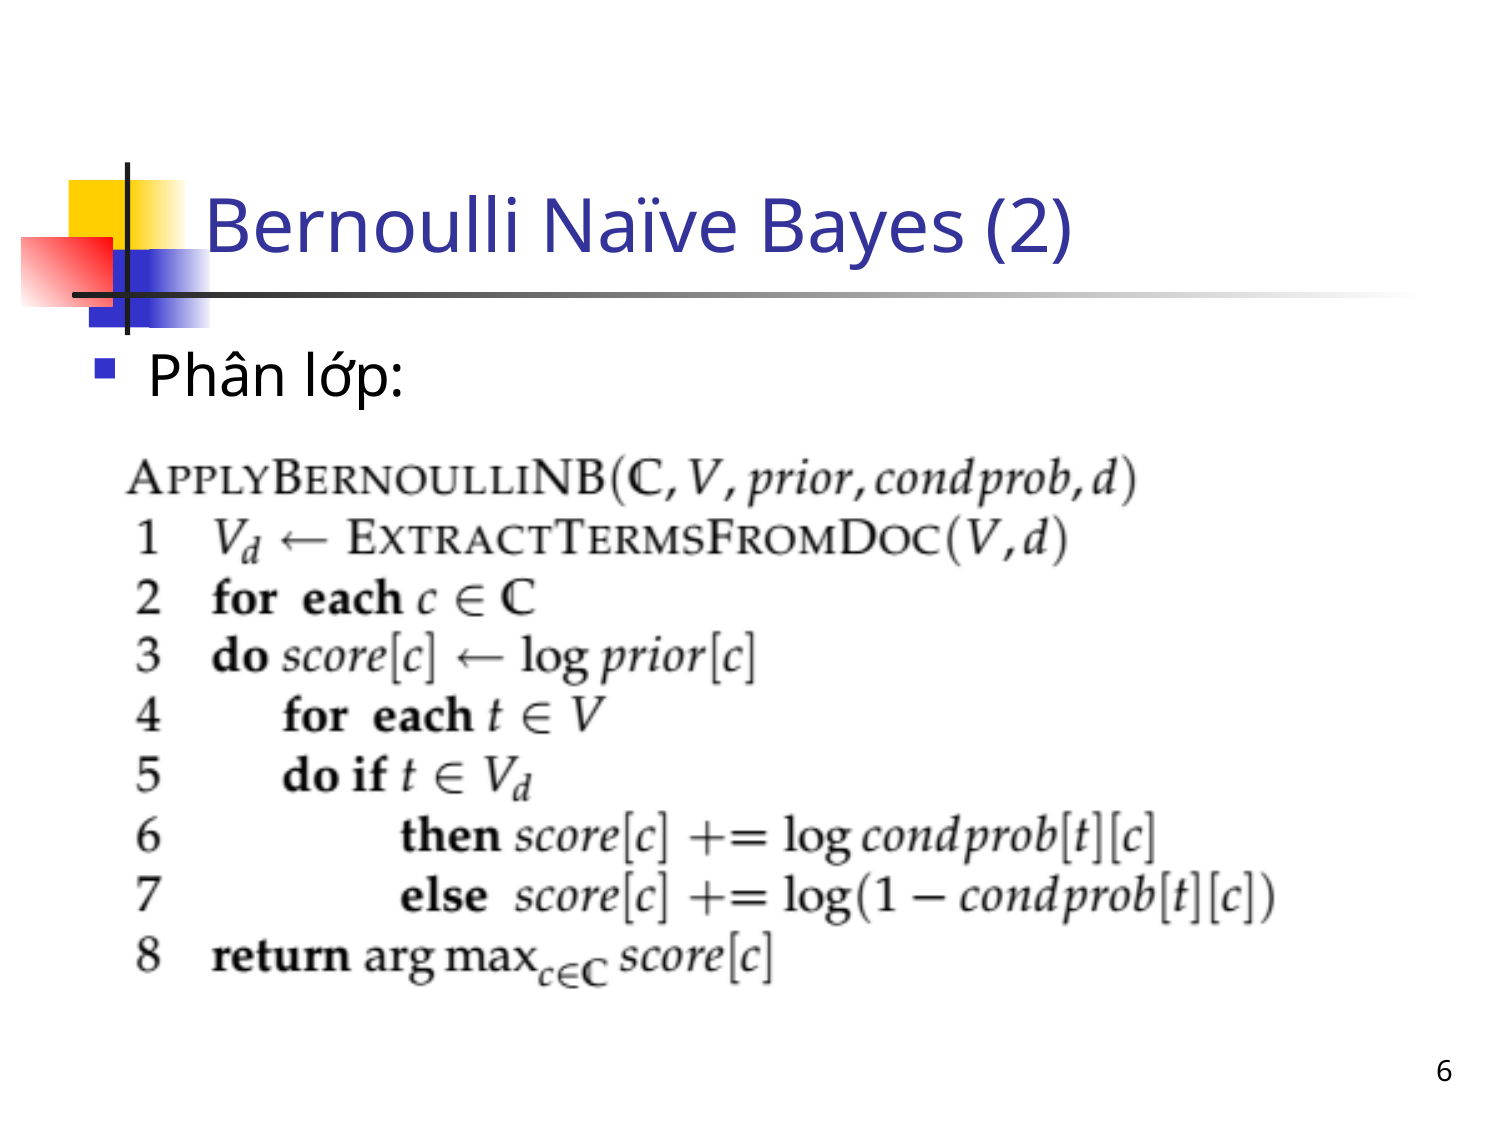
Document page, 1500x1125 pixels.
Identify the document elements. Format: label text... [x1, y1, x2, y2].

title Bernoulli Naïve Bayes (2) [188, 35, 1468, 275]
picture [88, 457, 1317, 1014]
slide_number <number> [1155, 1024, 1468, 1100]
text_box Phân lớp: [76, 330, 1469, 457]
